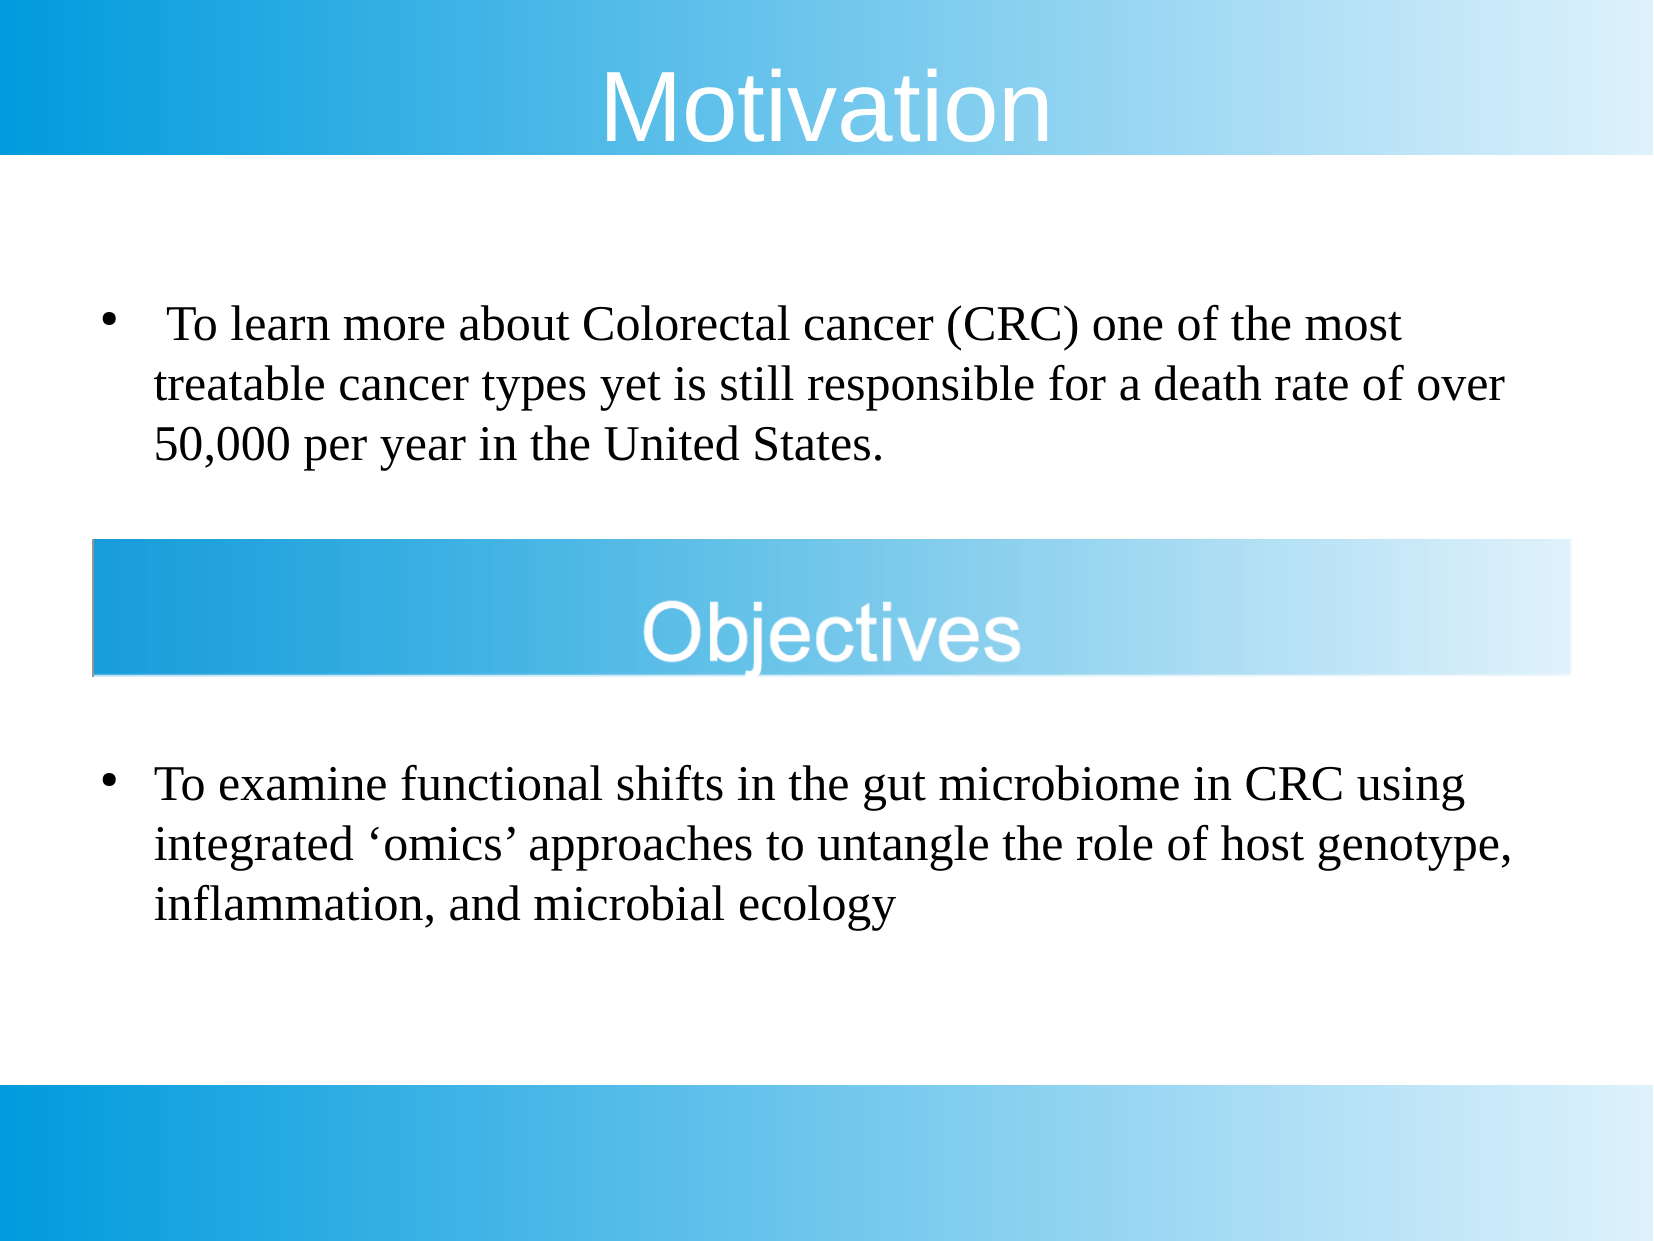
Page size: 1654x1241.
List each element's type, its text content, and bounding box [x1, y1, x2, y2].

list To examine functional shifts in the gut microbiome in CRC using integrated ‘omics’ approaches to untangle the role of host genotype, inflammation, and microbial ecology [82, 750, 1572, 1016]
picture [92, 539, 1572, 677]
text_box Motivation [82, 45, 1571, 158]
list To learn more about Colorectal cancer (CRC) one of the most treatable cancer types yet is still responsible for a death rate of over 50,000 per year in the United States. [82, 290, 1571, 556]
